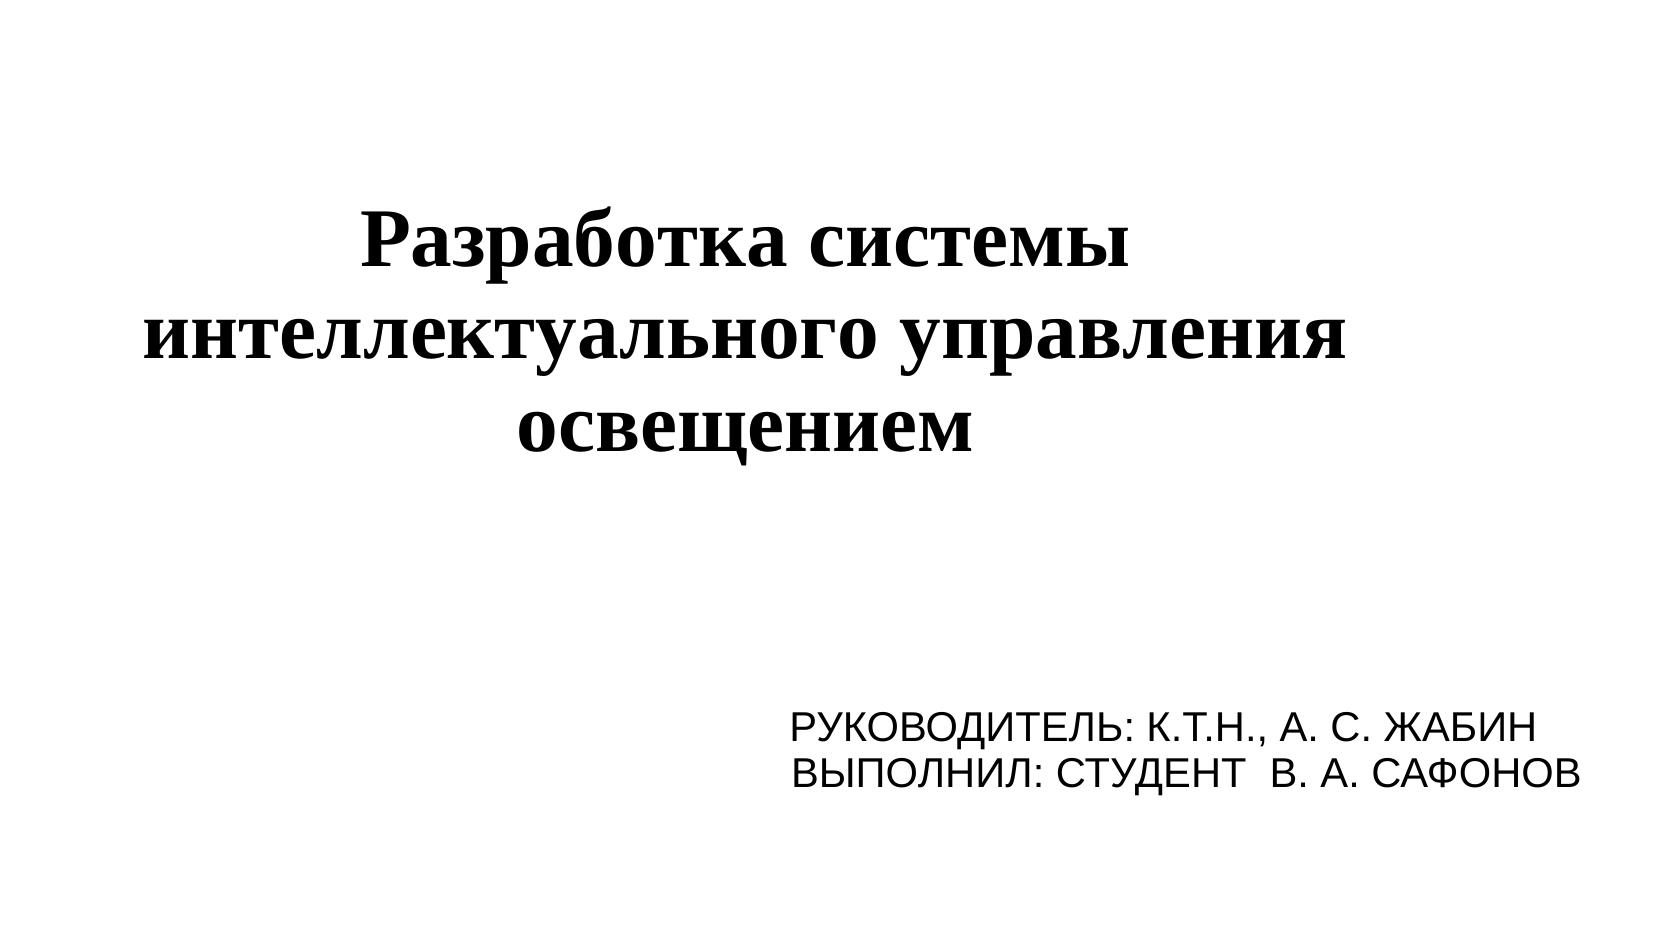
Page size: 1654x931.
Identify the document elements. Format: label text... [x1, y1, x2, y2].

title Разработка системы интеллектуального управления освещением [1, 106, 1490, 556]
subtitle РУКОВОДИТЕЛЬ: К.Т.Н., А. С. ЖАБИН ВЫПОЛНИЛ: СТУДЕНТ В. А. САФОНОВ [732, 696, 1595, 804]
